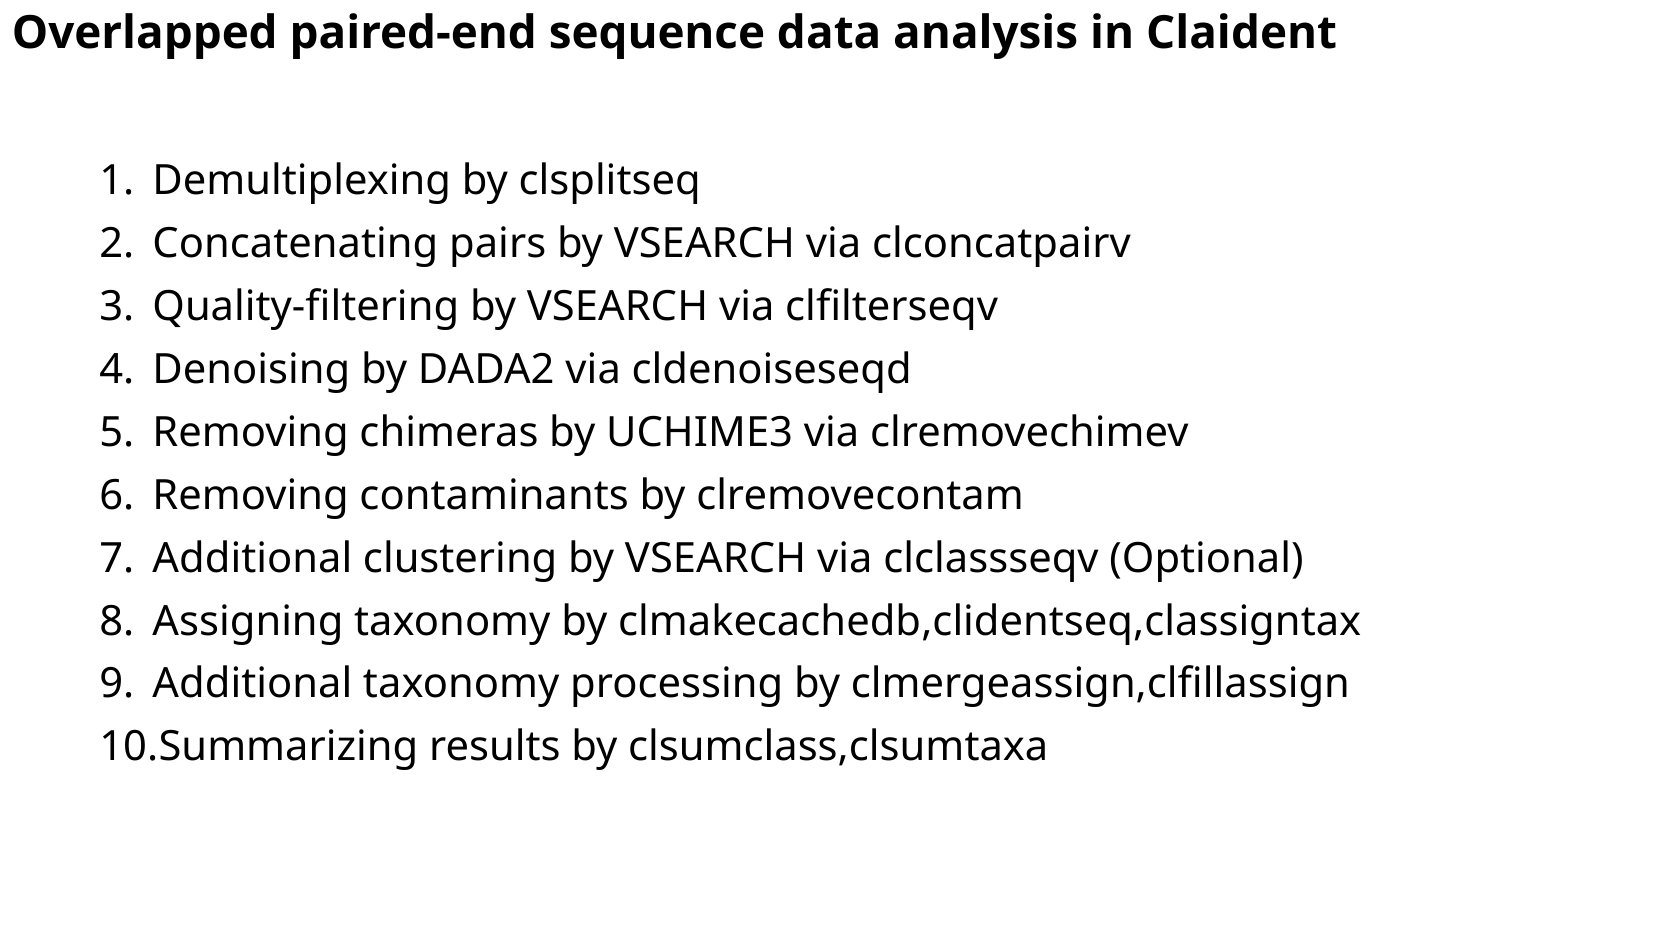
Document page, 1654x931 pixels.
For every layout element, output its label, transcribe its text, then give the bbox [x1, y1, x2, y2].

list Demultiplexing by clsplitseq Concatenating pairs by VSEARCH via clconcatpairv Quality-filtering by VSEARCH via clfilterseqv Denoising by DADA2 via cldenoiseseqd Removing chimeras by UCHIME3 via clremovechimev Removing contaminants by clremovecontam Additional clustering by VSEARCH via clclassseqv (Optional) Assigning taxonomy by clmakecachedb,clidentseq,classigntax Additional taxonomy processing by clmergeassign,clfillassign Summarizing results by clsumclass,clsumtaxa [81, 150, 1570, 781]
title Overlapped paired-end sequence data analysis in Claident [11, 0, 1642, 130]
